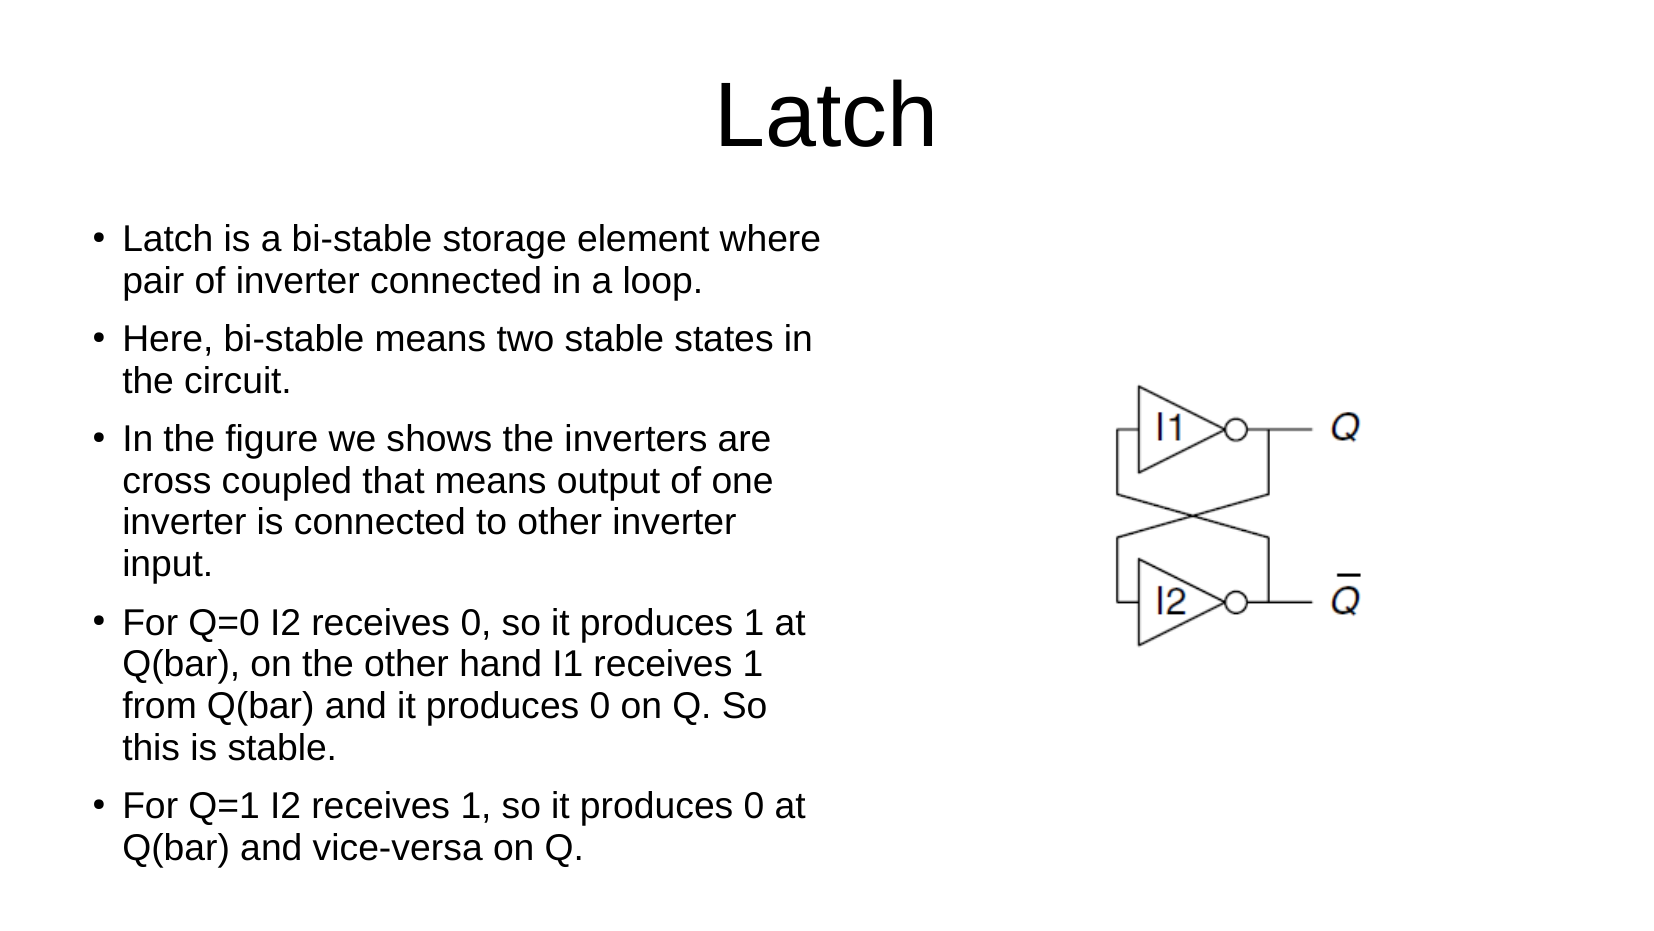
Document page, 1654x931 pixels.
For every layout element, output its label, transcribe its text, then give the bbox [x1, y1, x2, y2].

title Latch [82, 37, 1571, 193]
list Latch is a bi-stable storage element where pair of inverter connected in a loop. Here, bi-stable means two stable states in the circuit. In the figure we shows the inverters are cross coupled that means output of one inverter is connected to other inverter input. For Q=0 I2 receives 0, so it produces 1 at Q(bar), on the other hand I1 receives 1 from Q(bar) and it produces 0 on Q. So this is stable. For Q=1 I2 receives 1, so it produces 0 at Q(bar) and vice-versa on Q. [82, 217, 826, 886]
picture [1071, 353, 1411, 661]
